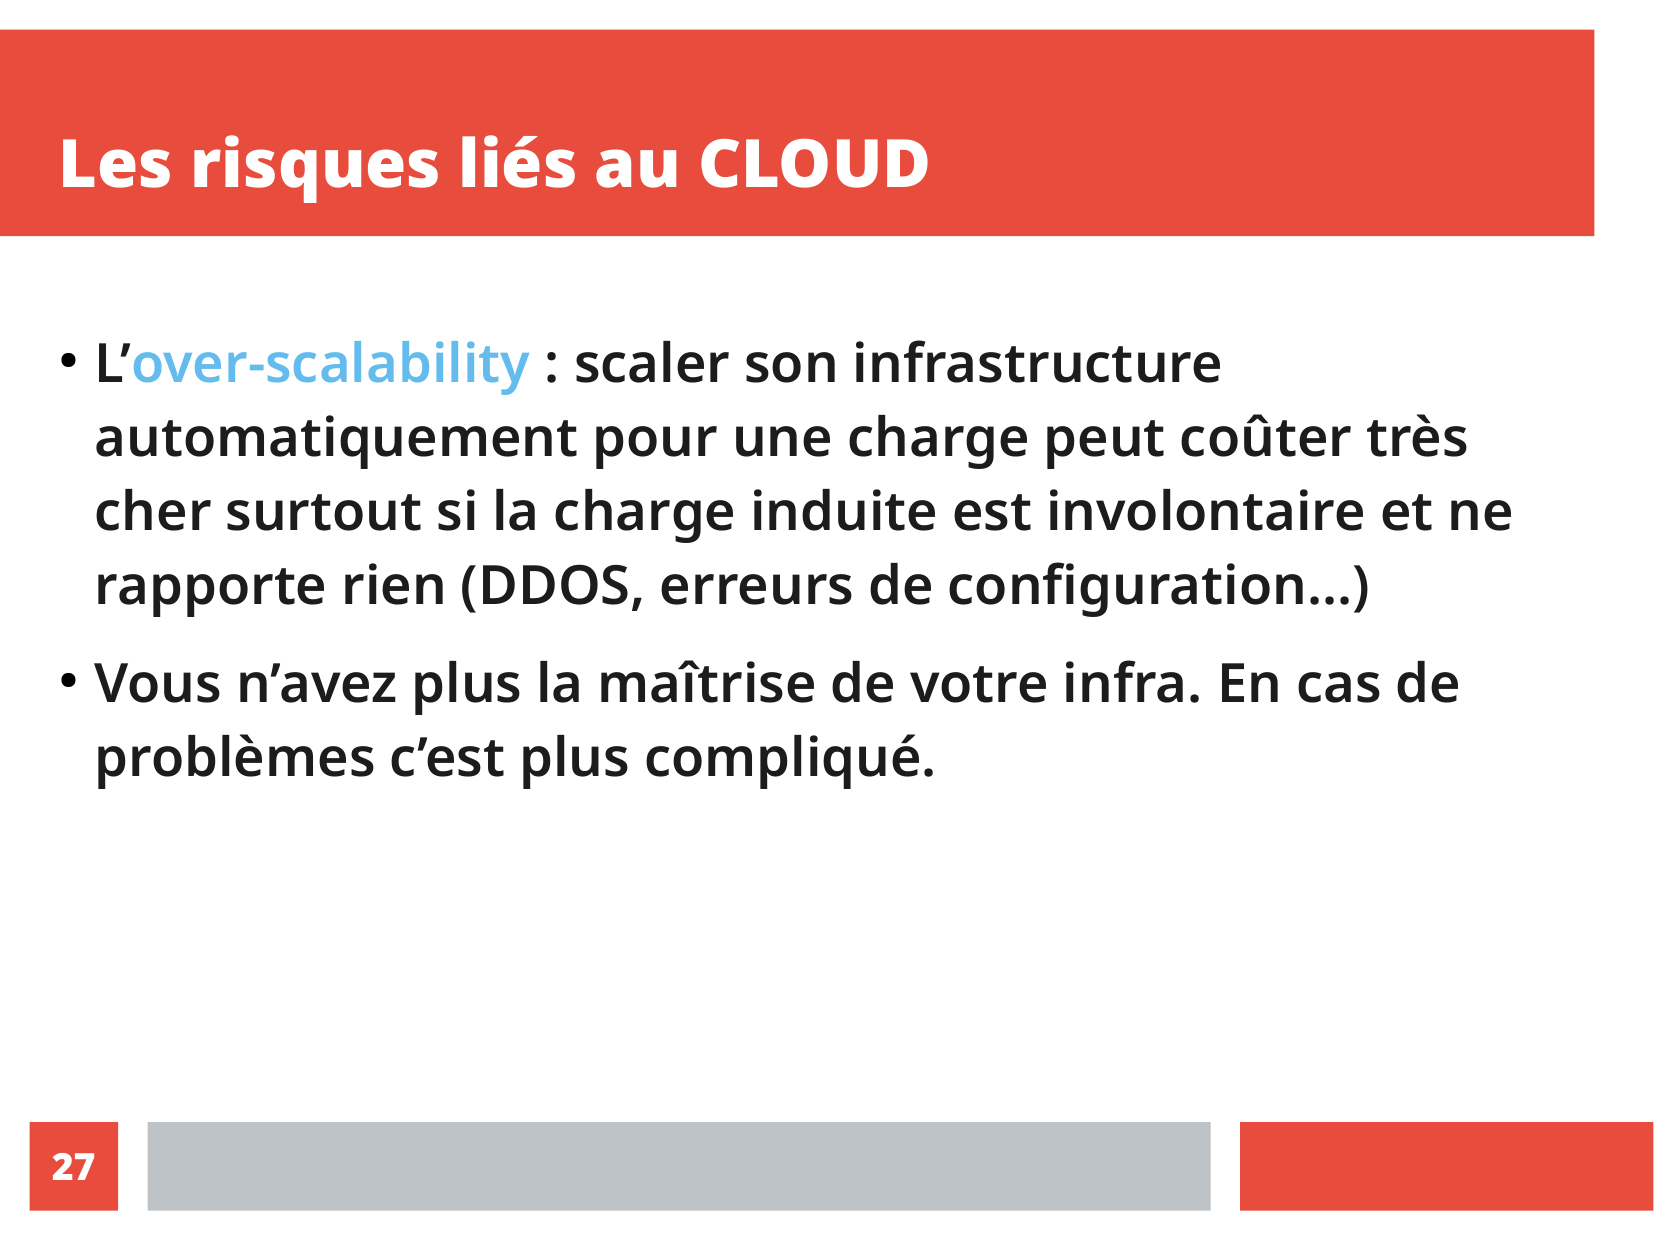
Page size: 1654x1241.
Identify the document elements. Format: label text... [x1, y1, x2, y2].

list L’over-scalability : scaler son infrastructure automatiquement pour une charge peut coûter très cher surtout si la charge induite est involontaire et ne rapporte rien (DDOS, erreurs de configuration...) Vous n’avez plus la maîtrise de votre infra. En cas de problèmes c’est plus compliqué. [59, 324, 1565, 1093]
title Les risques liés au CLOUD [59, 59, 1595, 207]
